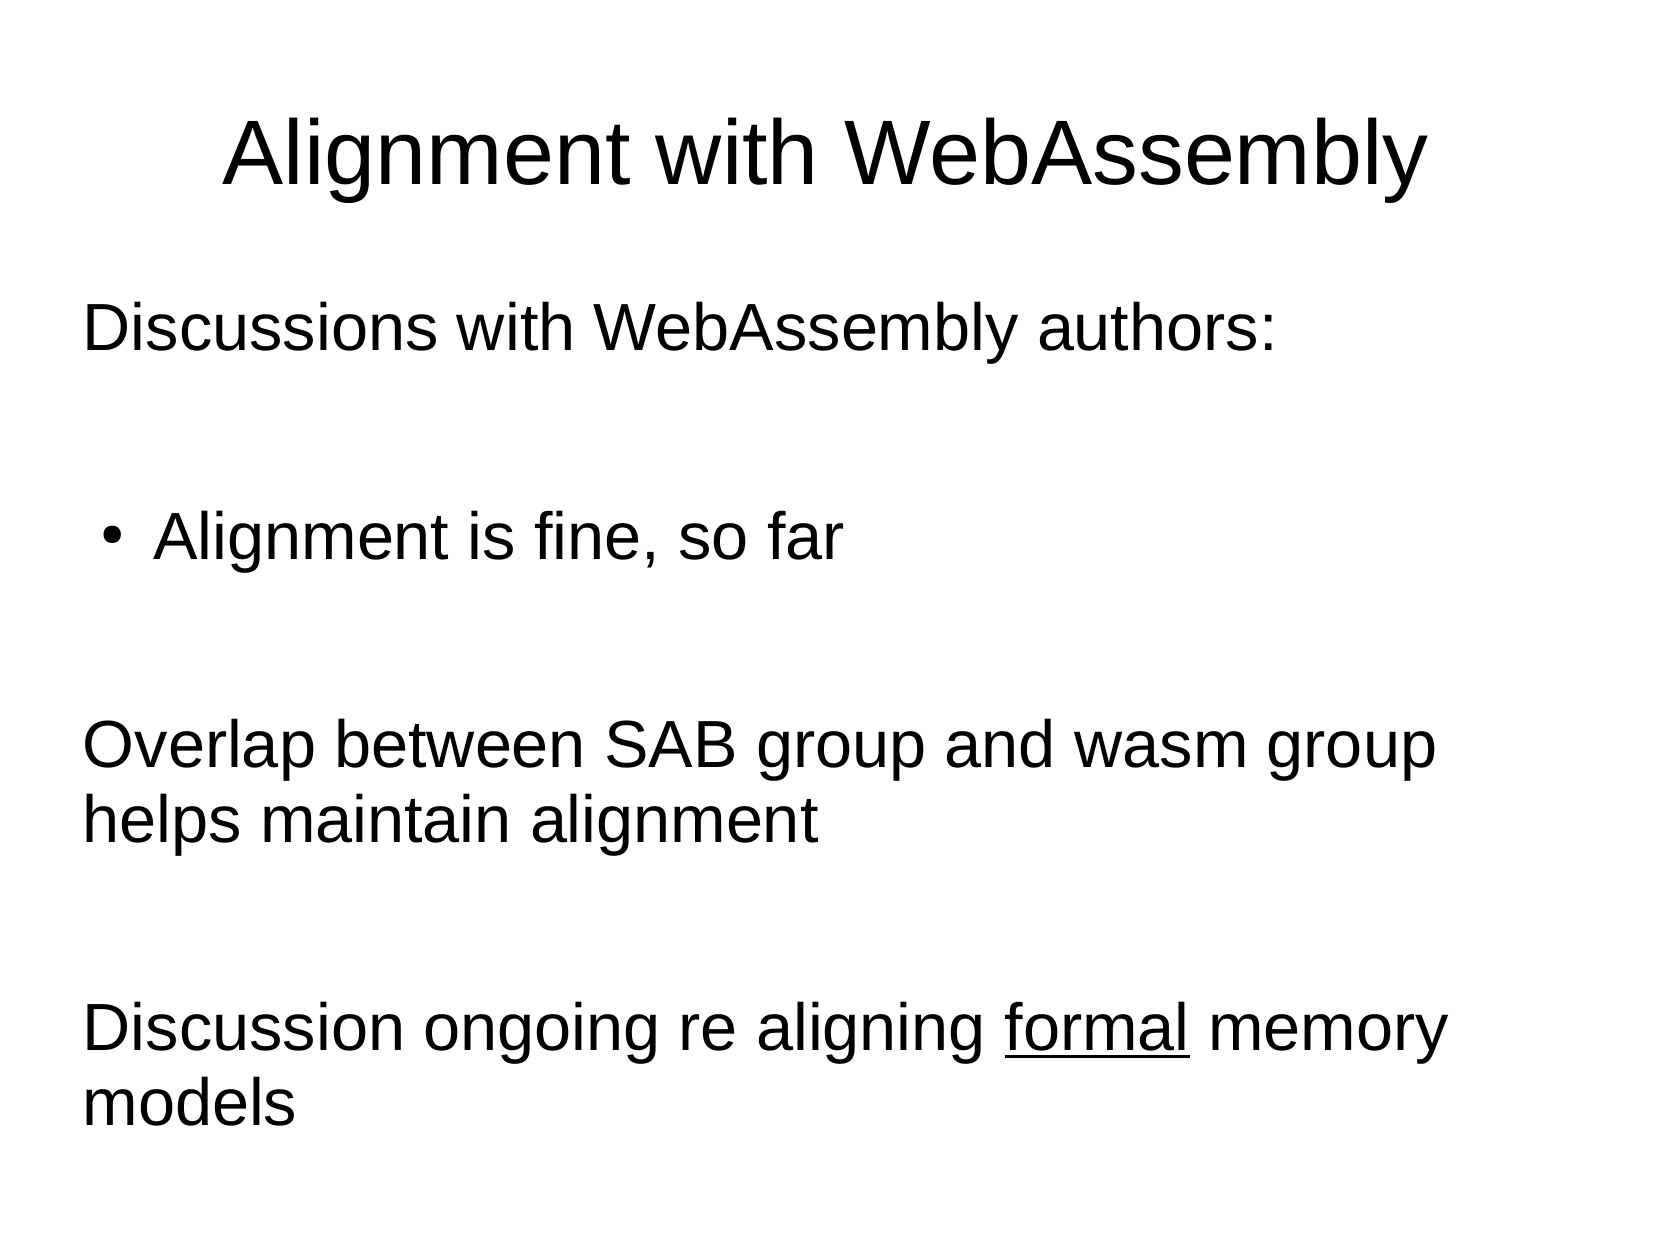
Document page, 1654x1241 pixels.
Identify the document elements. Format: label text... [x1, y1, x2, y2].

title Alignment with WebAssembly [82, 49, 1571, 257]
list Discussions with WebAssembly authors: Alignment is fine, so far Overlap between SAB group and wasm group helps maintain alignment Discussion ongoing re aligning formal memory models [82, 290, 1571, 1138]
